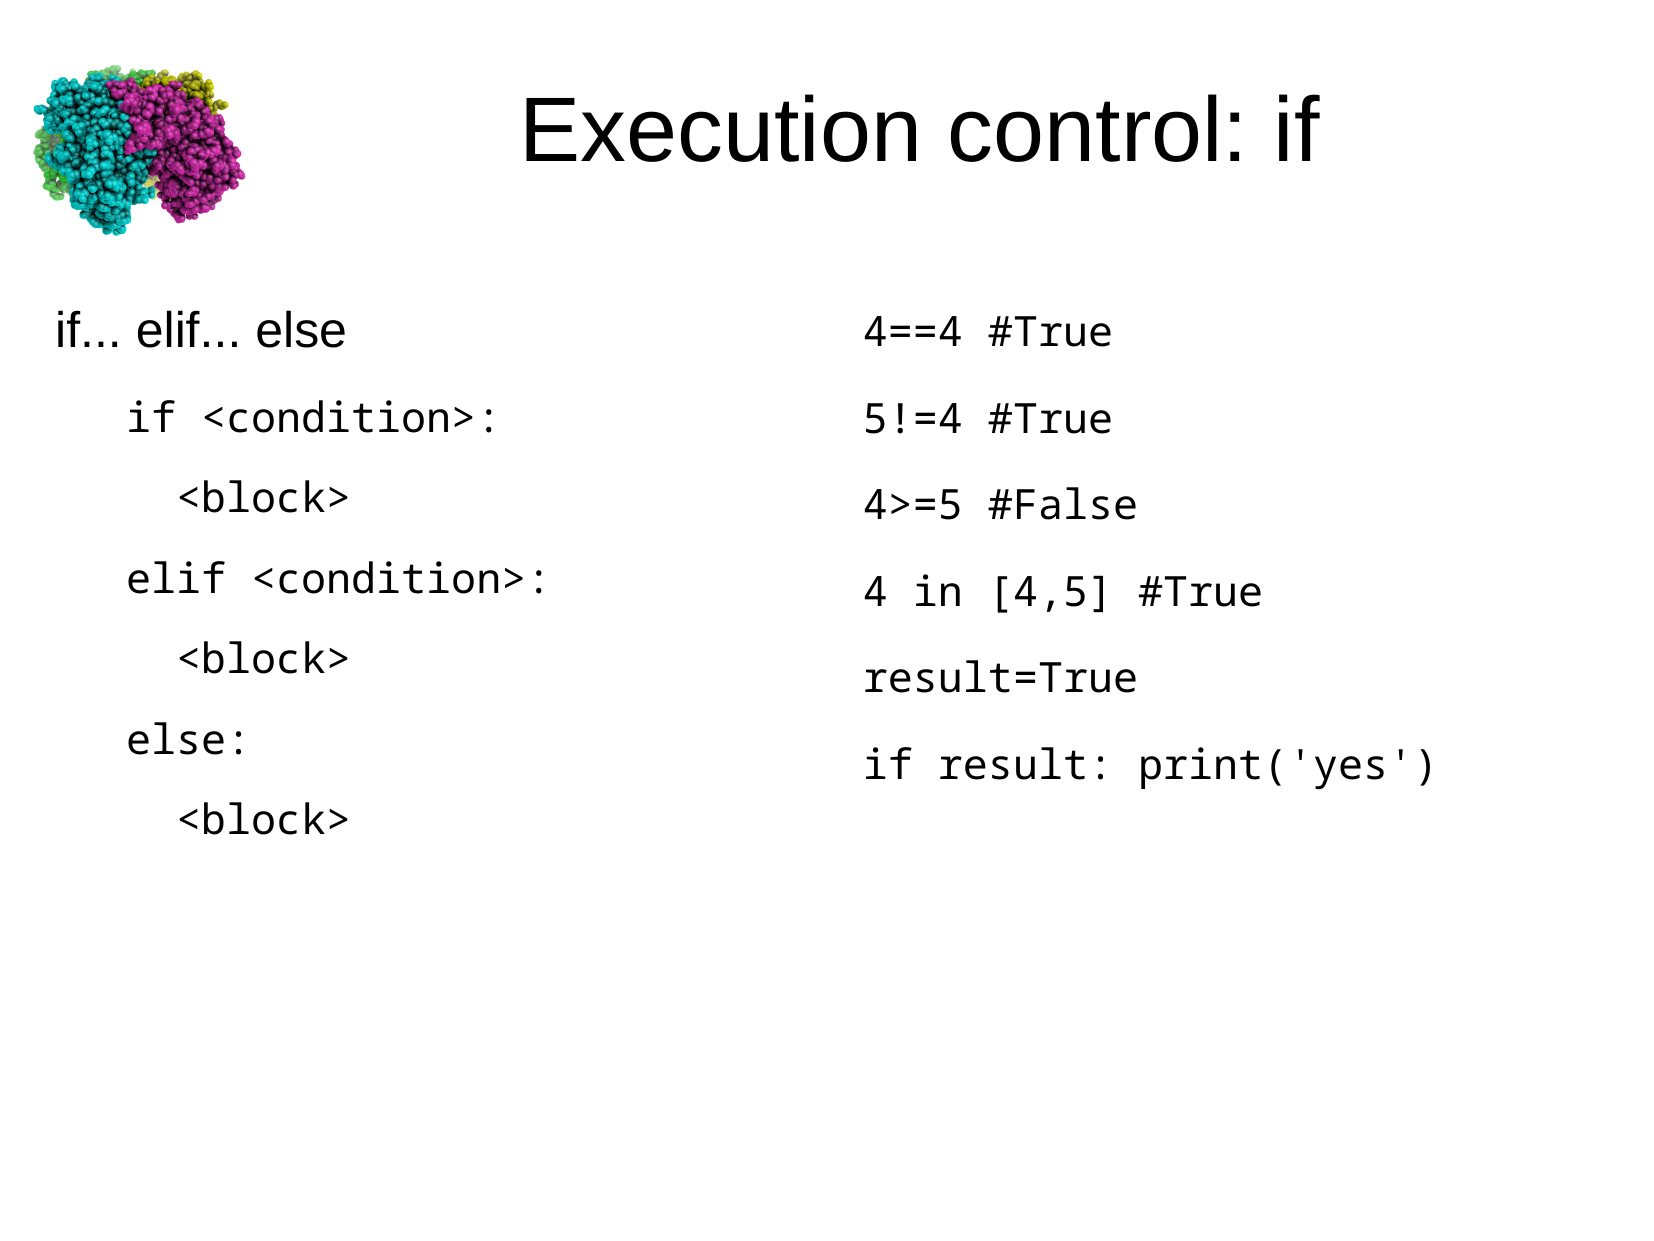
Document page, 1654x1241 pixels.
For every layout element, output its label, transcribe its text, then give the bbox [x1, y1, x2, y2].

list if... elif... else if <condition>: <block> elif <condition>: <block> else: <block> [37, 302, 826, 1106]
picture [27, 59, 253, 240]
list 4==4 #True 5!=4 #True 4>=5 #False 4 in [4,5] #True result=True if result: print('yes') [845, 302, 1613, 1106]
title Execution control: if [270, 25, 1571, 233]
